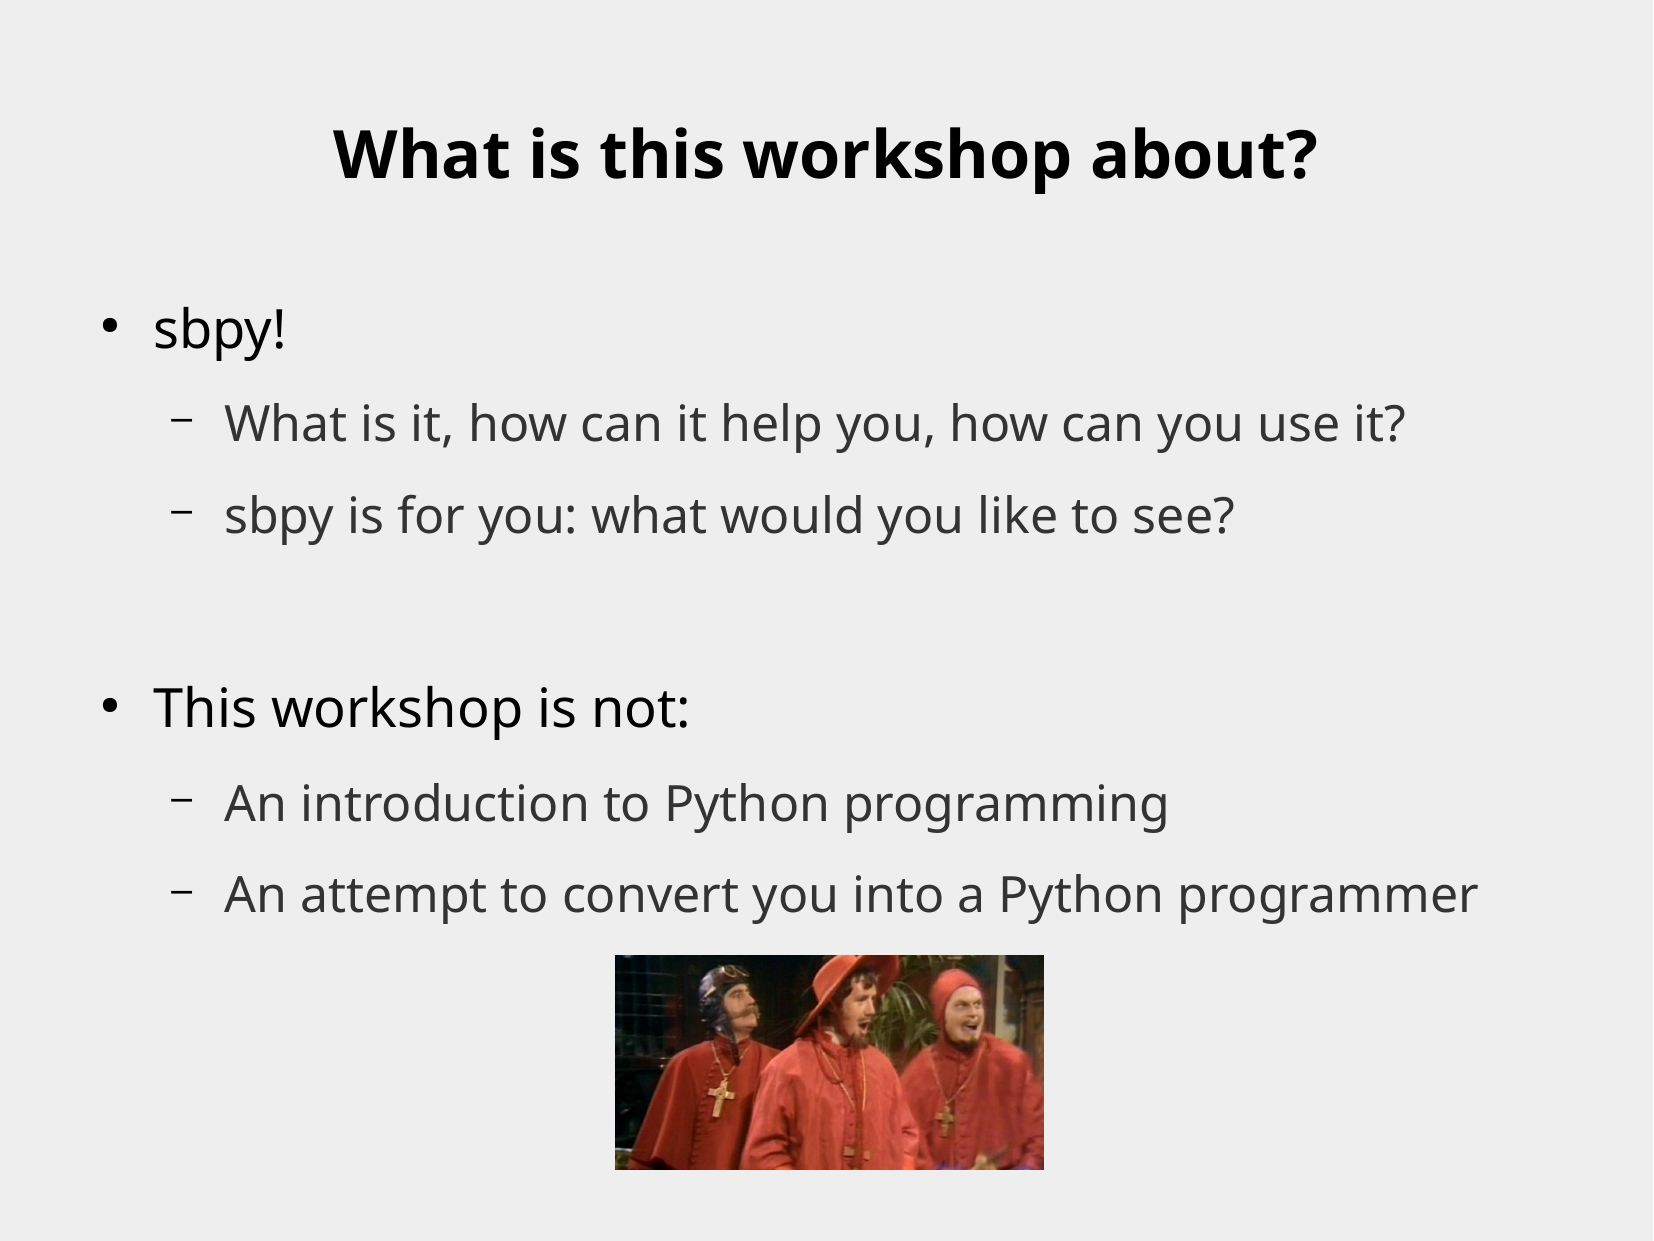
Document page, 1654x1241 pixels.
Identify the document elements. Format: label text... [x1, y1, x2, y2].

list sbpy! What is it, how can it help you, how can you use it? sbpy is for you: what would you like to see? This workshop is not: An introduction to Python programming An attempt to convert you into a Python programmer [82, 290, 1571, 1010]
picture [615, 955, 1044, 1171]
title What is this workshop about? [82, 49, 1571, 257]
